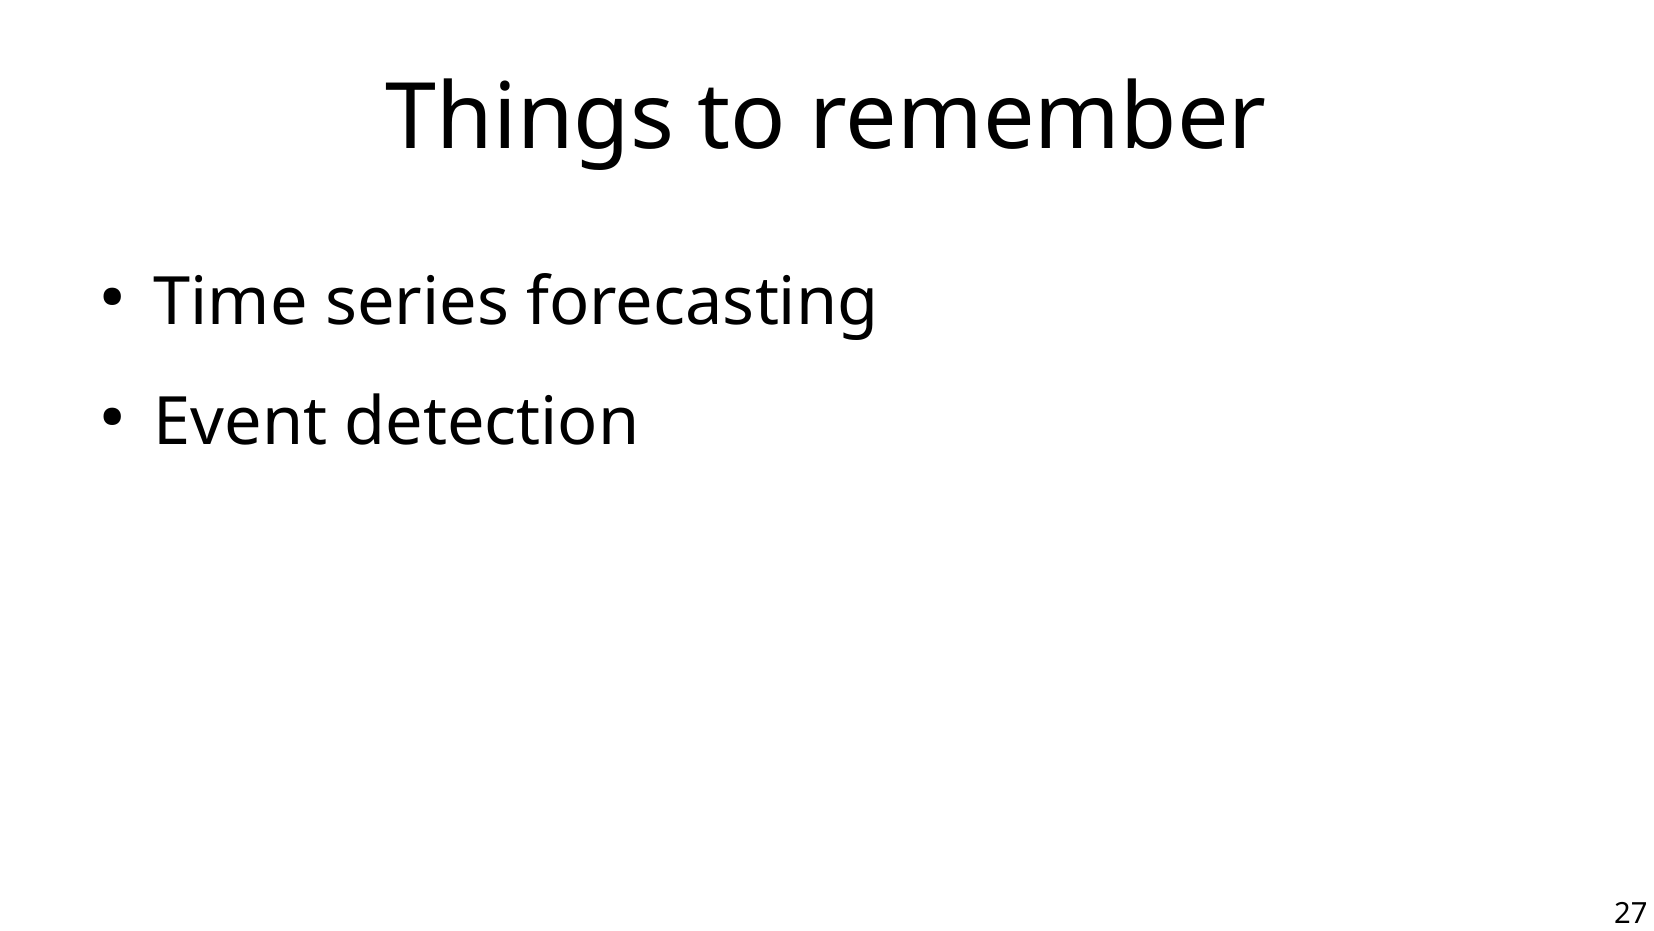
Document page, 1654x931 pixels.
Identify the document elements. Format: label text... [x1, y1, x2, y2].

title Things to remember [82, 1, 1571, 226]
list Time series forecasting Event detection [82, 253, 1571, 793]
